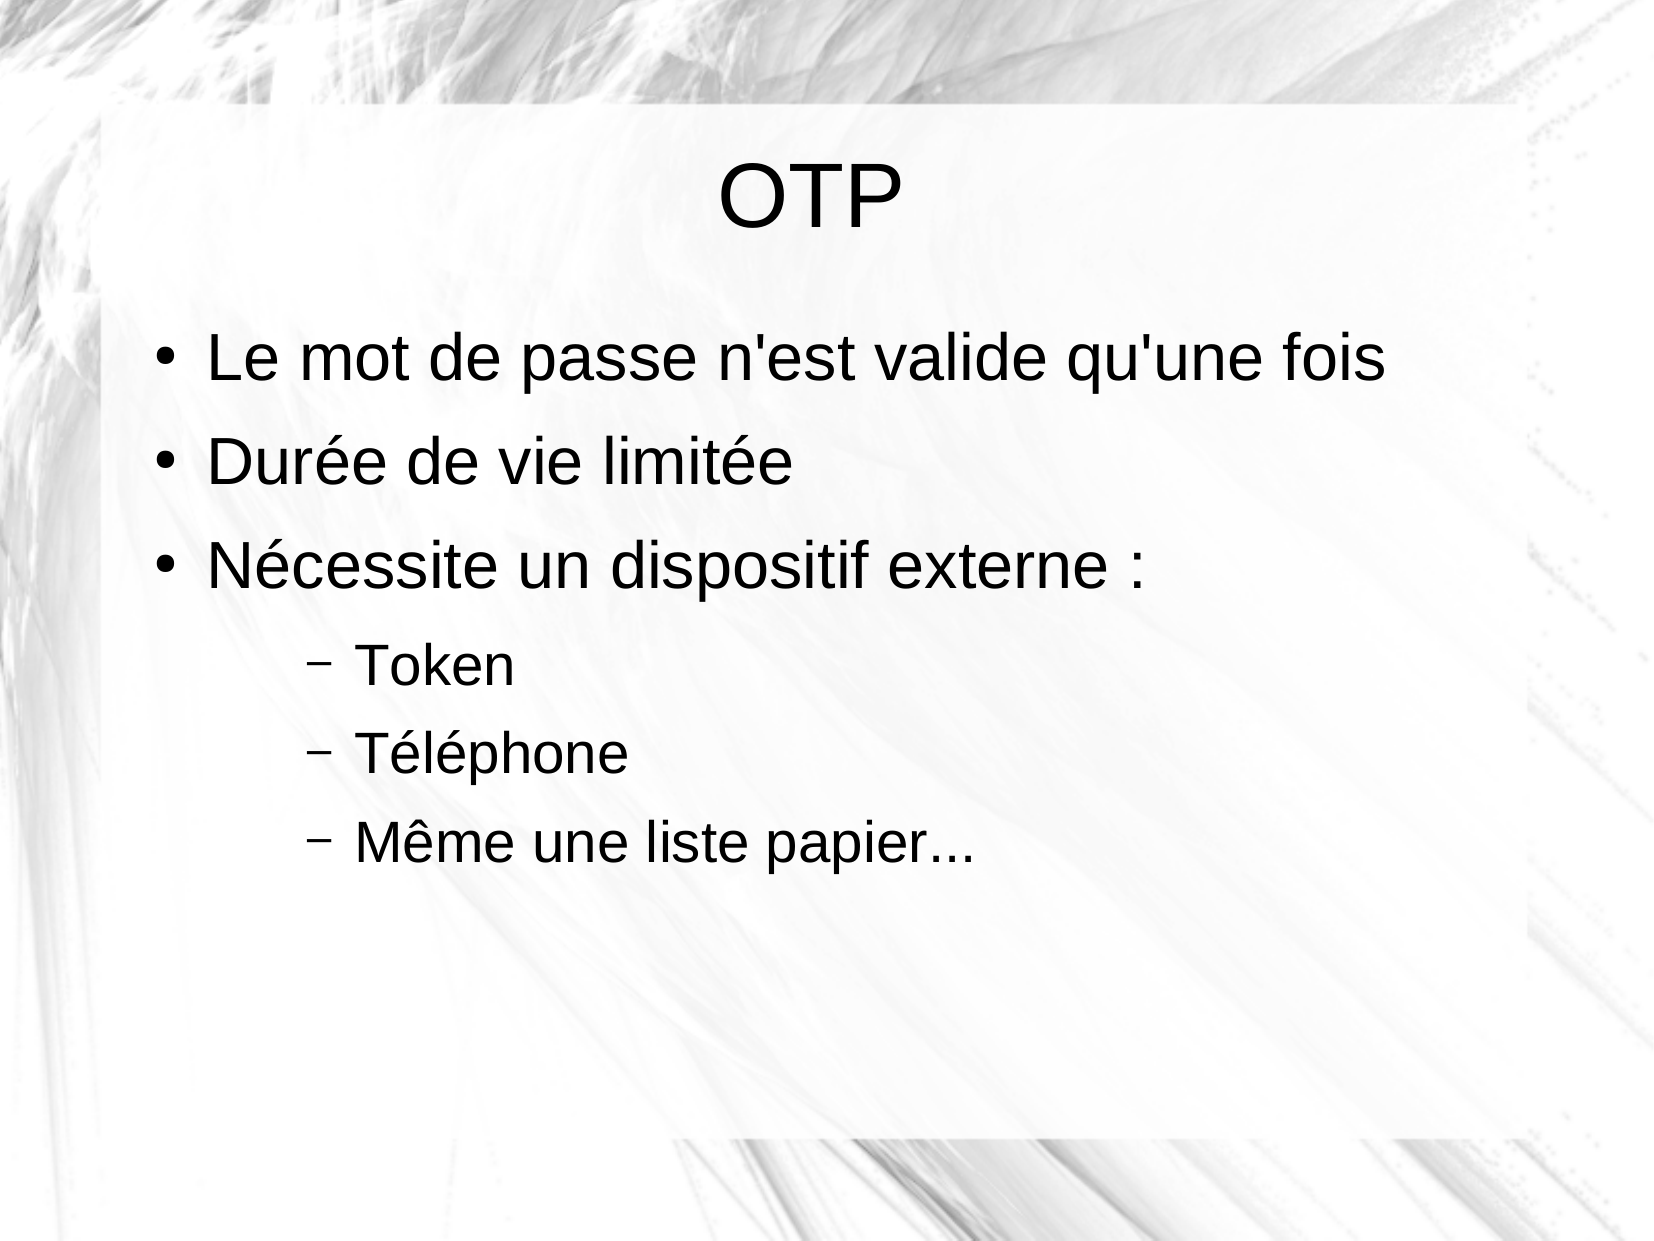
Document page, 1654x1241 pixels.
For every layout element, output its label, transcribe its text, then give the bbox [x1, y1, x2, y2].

picture [0, 0, 1654, 1241]
list Le mot de passe n'est valide qu'une fois Durée de vie limitée Nécessite un dispositif externe : Token Téléphone Même une liste papier... [118, 319, 1571, 931]
title OTP [118, 119, 1506, 273]
